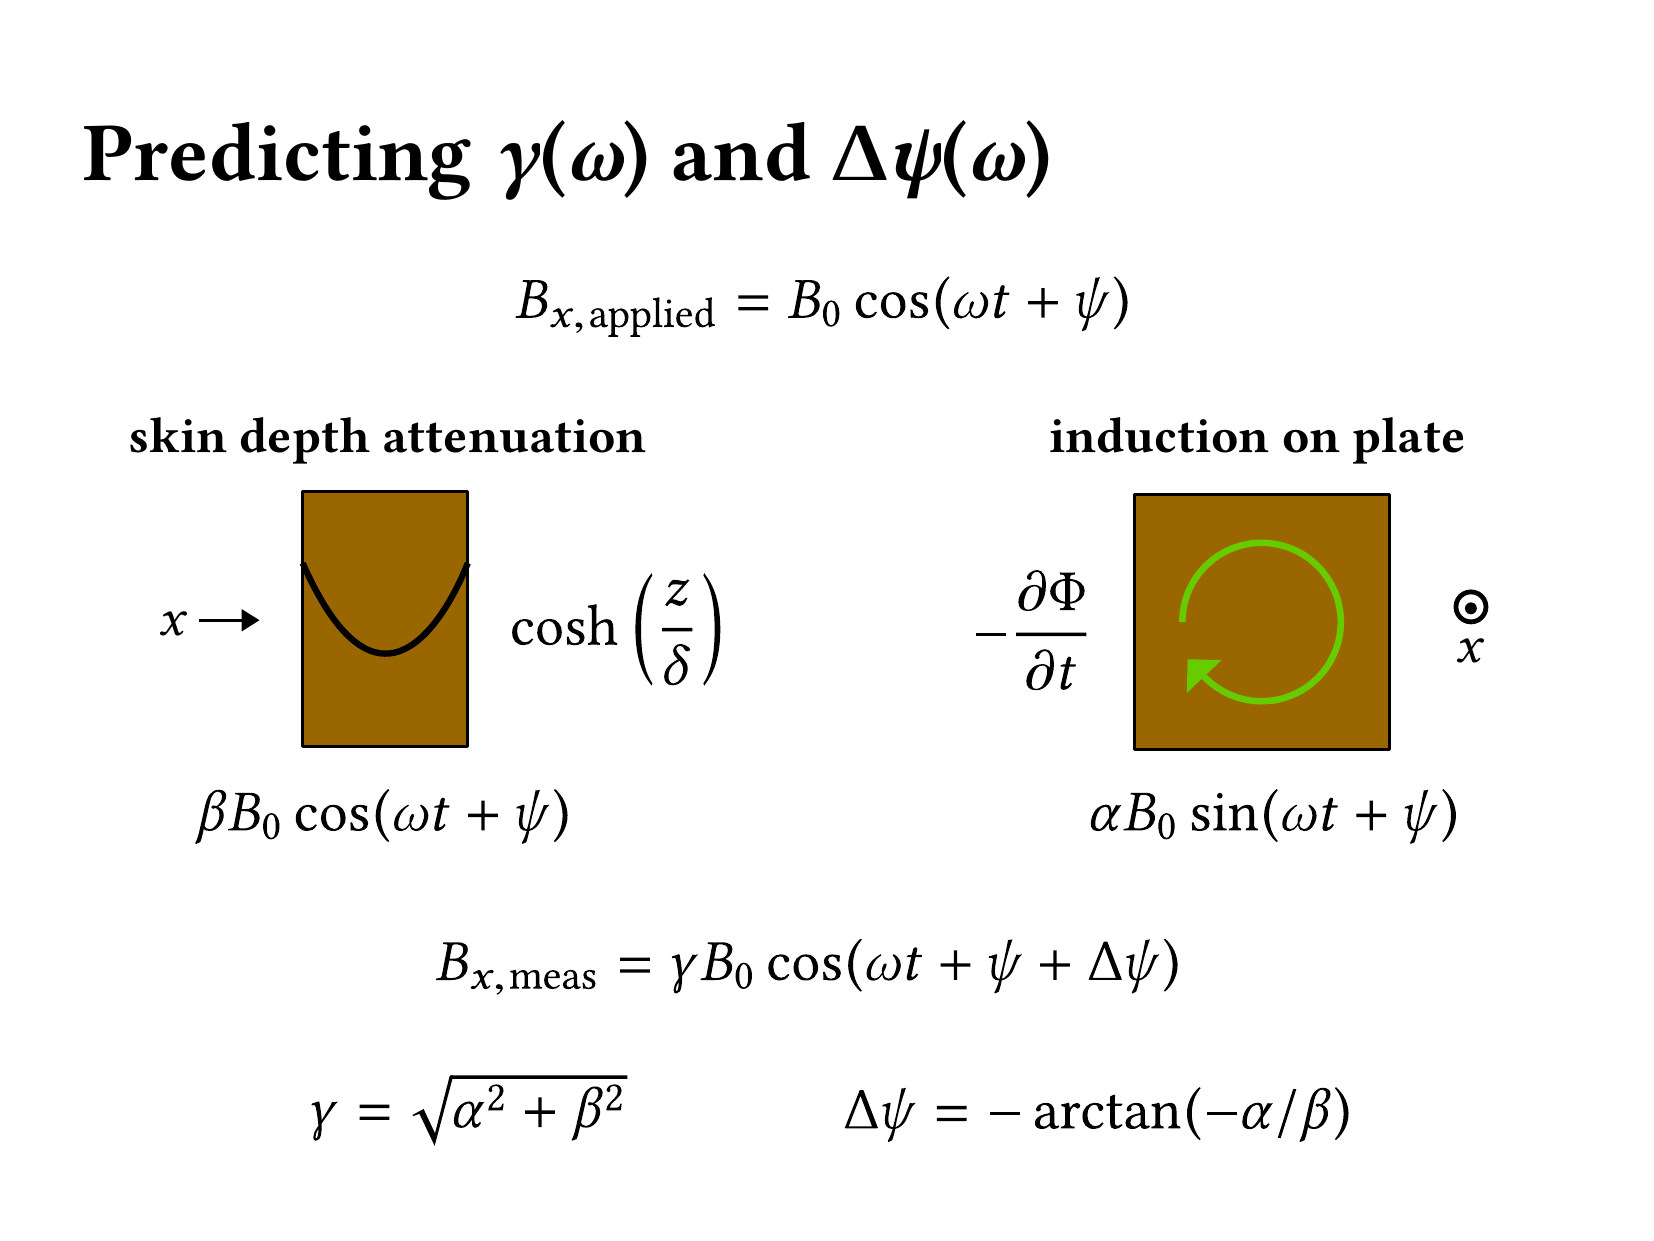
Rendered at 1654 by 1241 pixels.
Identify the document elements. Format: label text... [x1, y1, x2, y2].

text_box [514, 276, 1130, 337]
text_box x [1440, 606, 1486, 684]
text_box [435, 938, 1180, 995]
text_box [842, 1087, 1352, 1143]
title Predicting γ(ω) and Δψ(ω) [82, 49, 1571, 257]
text_box [510, 573, 723, 686]
text_box [1087, 789, 1459, 845]
text_box [1134, 494, 1390, 750]
text_box [1465, 602, 1477, 606]
text_box [972, 570, 1087, 691]
text_box induction on plate [1035, 400, 1494, 472]
text_box [195, 789, 571, 845]
text_box [305, 1075, 628, 1146]
text_box [302, 491, 468, 650]
text_box [302, 572, 468, 747]
text_box skin depth attenuation [113, 400, 662, 472]
text_box x [144, 579, 190, 657]
